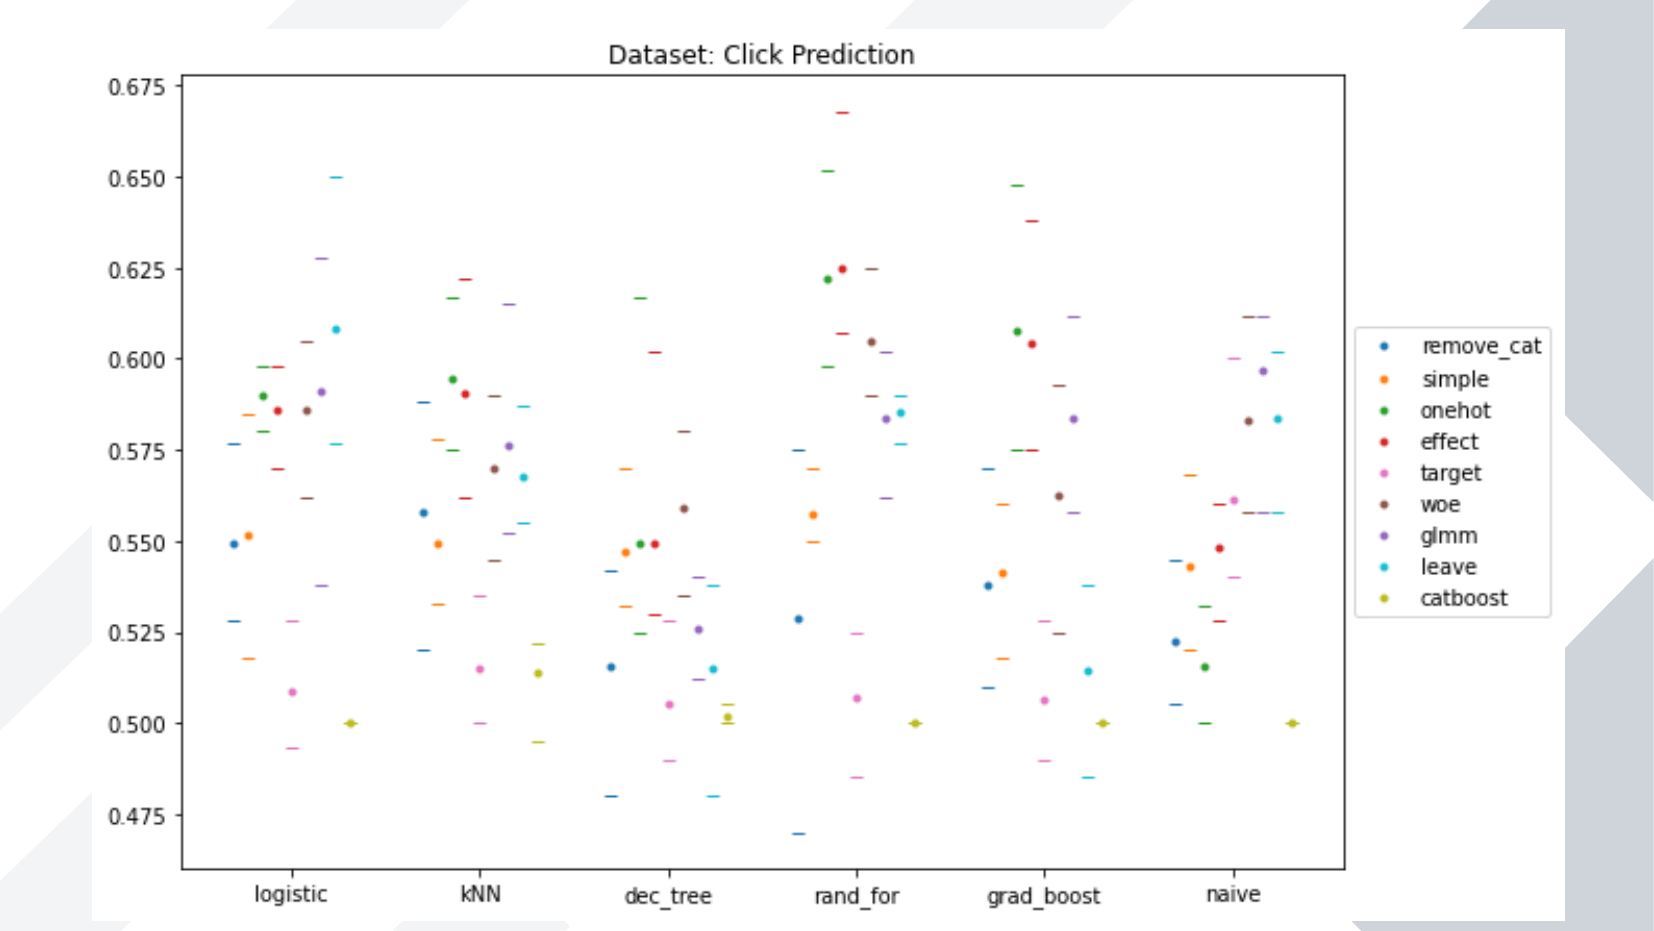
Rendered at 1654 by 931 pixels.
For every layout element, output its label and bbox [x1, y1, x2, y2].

picture [92, 29, 1565, 922]
